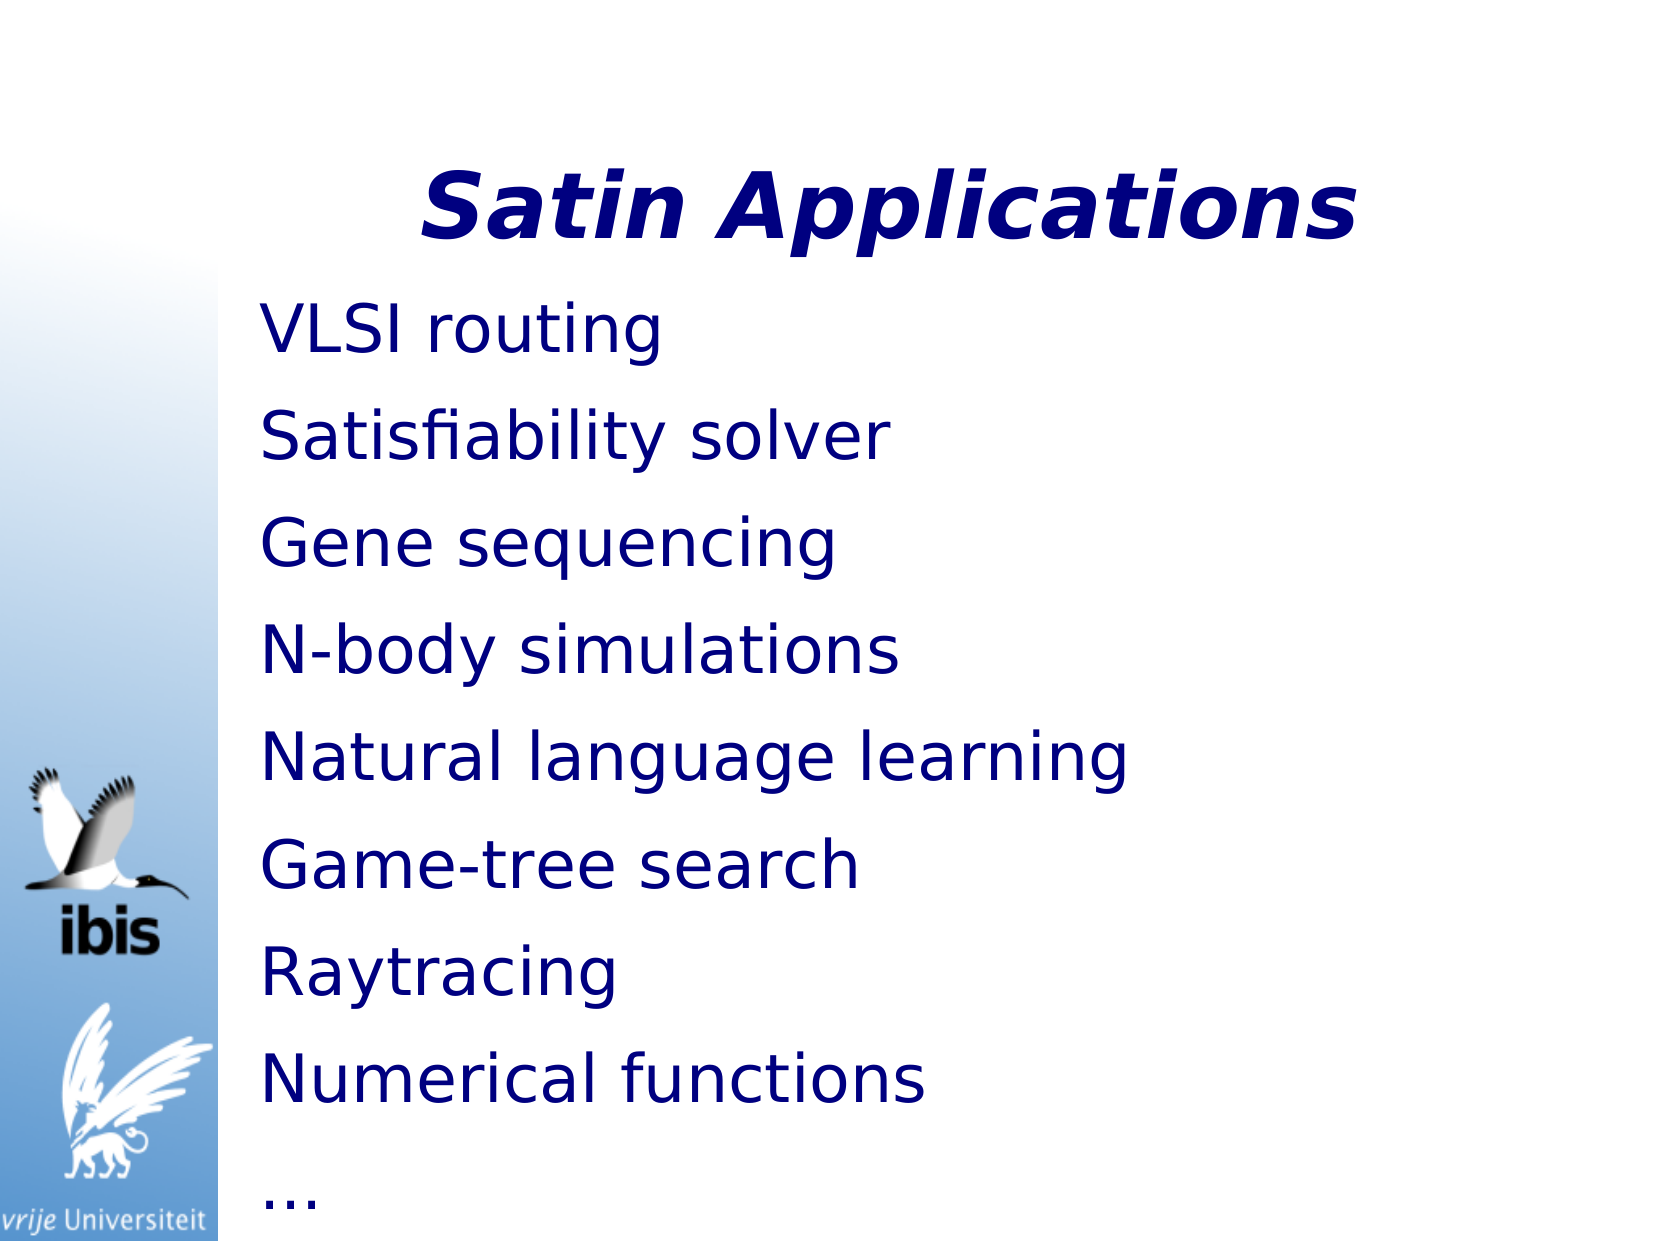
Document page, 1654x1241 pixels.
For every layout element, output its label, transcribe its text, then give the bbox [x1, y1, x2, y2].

title Satin Applications [248, 102, 1534, 290]
picture [0, 0, 218, 1241]
list VLSI routing Satisfiability solver Gene sequencing N-body simulations Natural language learning Game-tree search Raytracing Numerical functions ... [241, 290, 1654, 1226]
